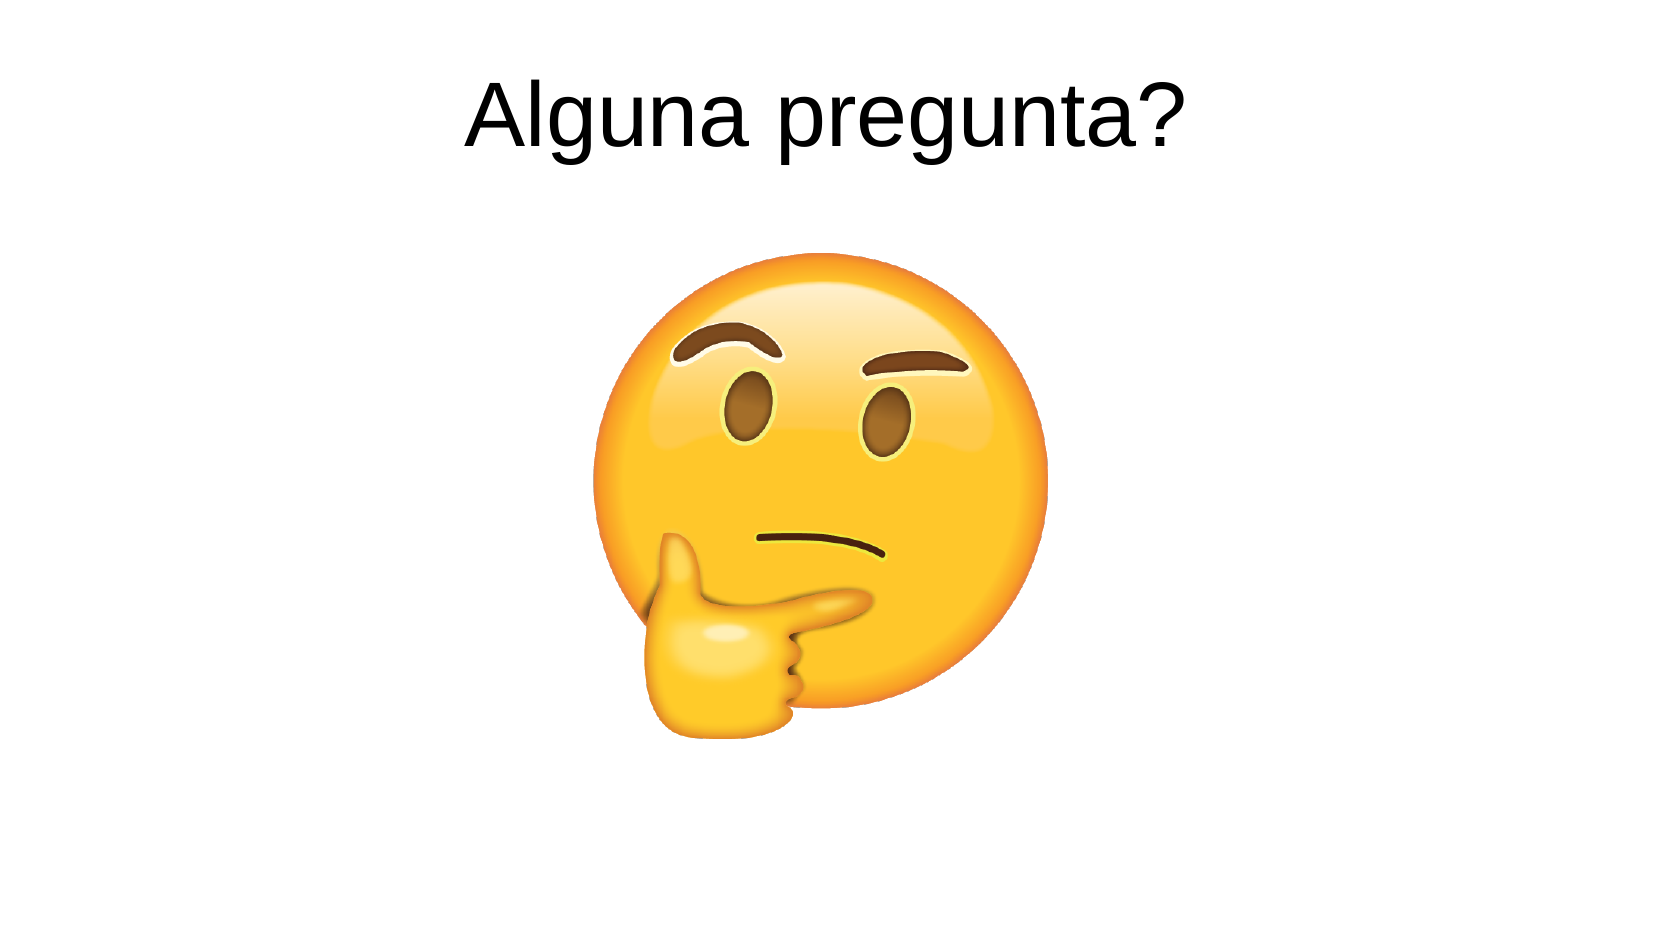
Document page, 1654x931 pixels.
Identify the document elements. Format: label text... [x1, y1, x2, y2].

picture [578, 253, 1063, 739]
title Alguna pregunta? [82, 37, 1571, 193]
